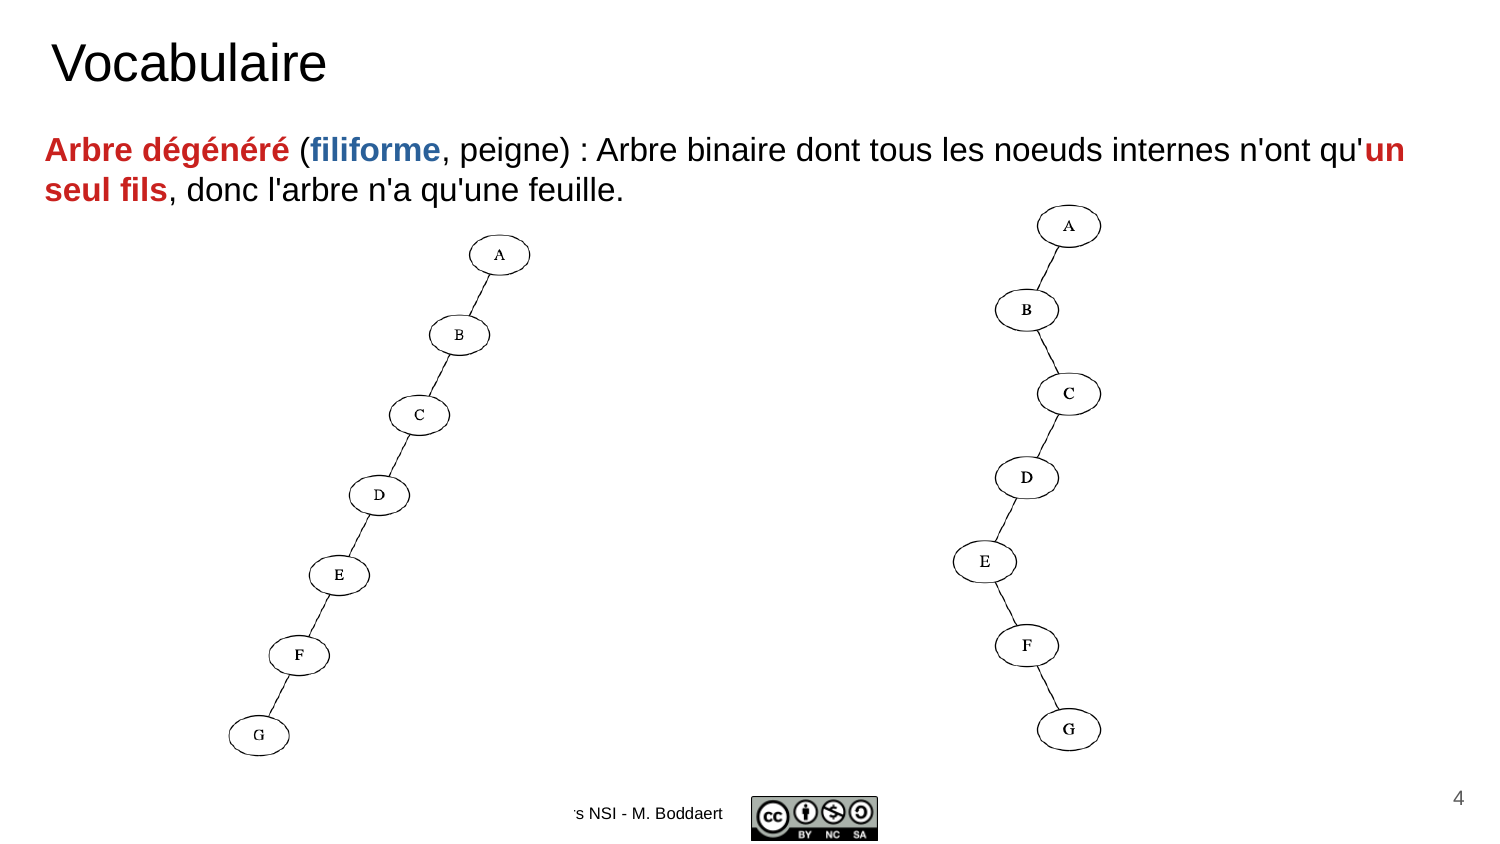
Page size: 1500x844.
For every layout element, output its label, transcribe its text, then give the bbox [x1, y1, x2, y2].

picture [751, 796, 878, 841]
text_box Arbre dégénéré (filiforme, peigne) : Arbre binaire dont tous les noeuds internes n'ont qu'un seul fils, donc l'arbre n'a qu'une feuille. [29, 120, 1477, 207]
picture [224, 230, 574, 840]
slide_number <numéro> [1389, 764, 1480, 830]
title Vocabulaire [51, 13, 1449, 108]
picture [906, 200, 1147, 839]
